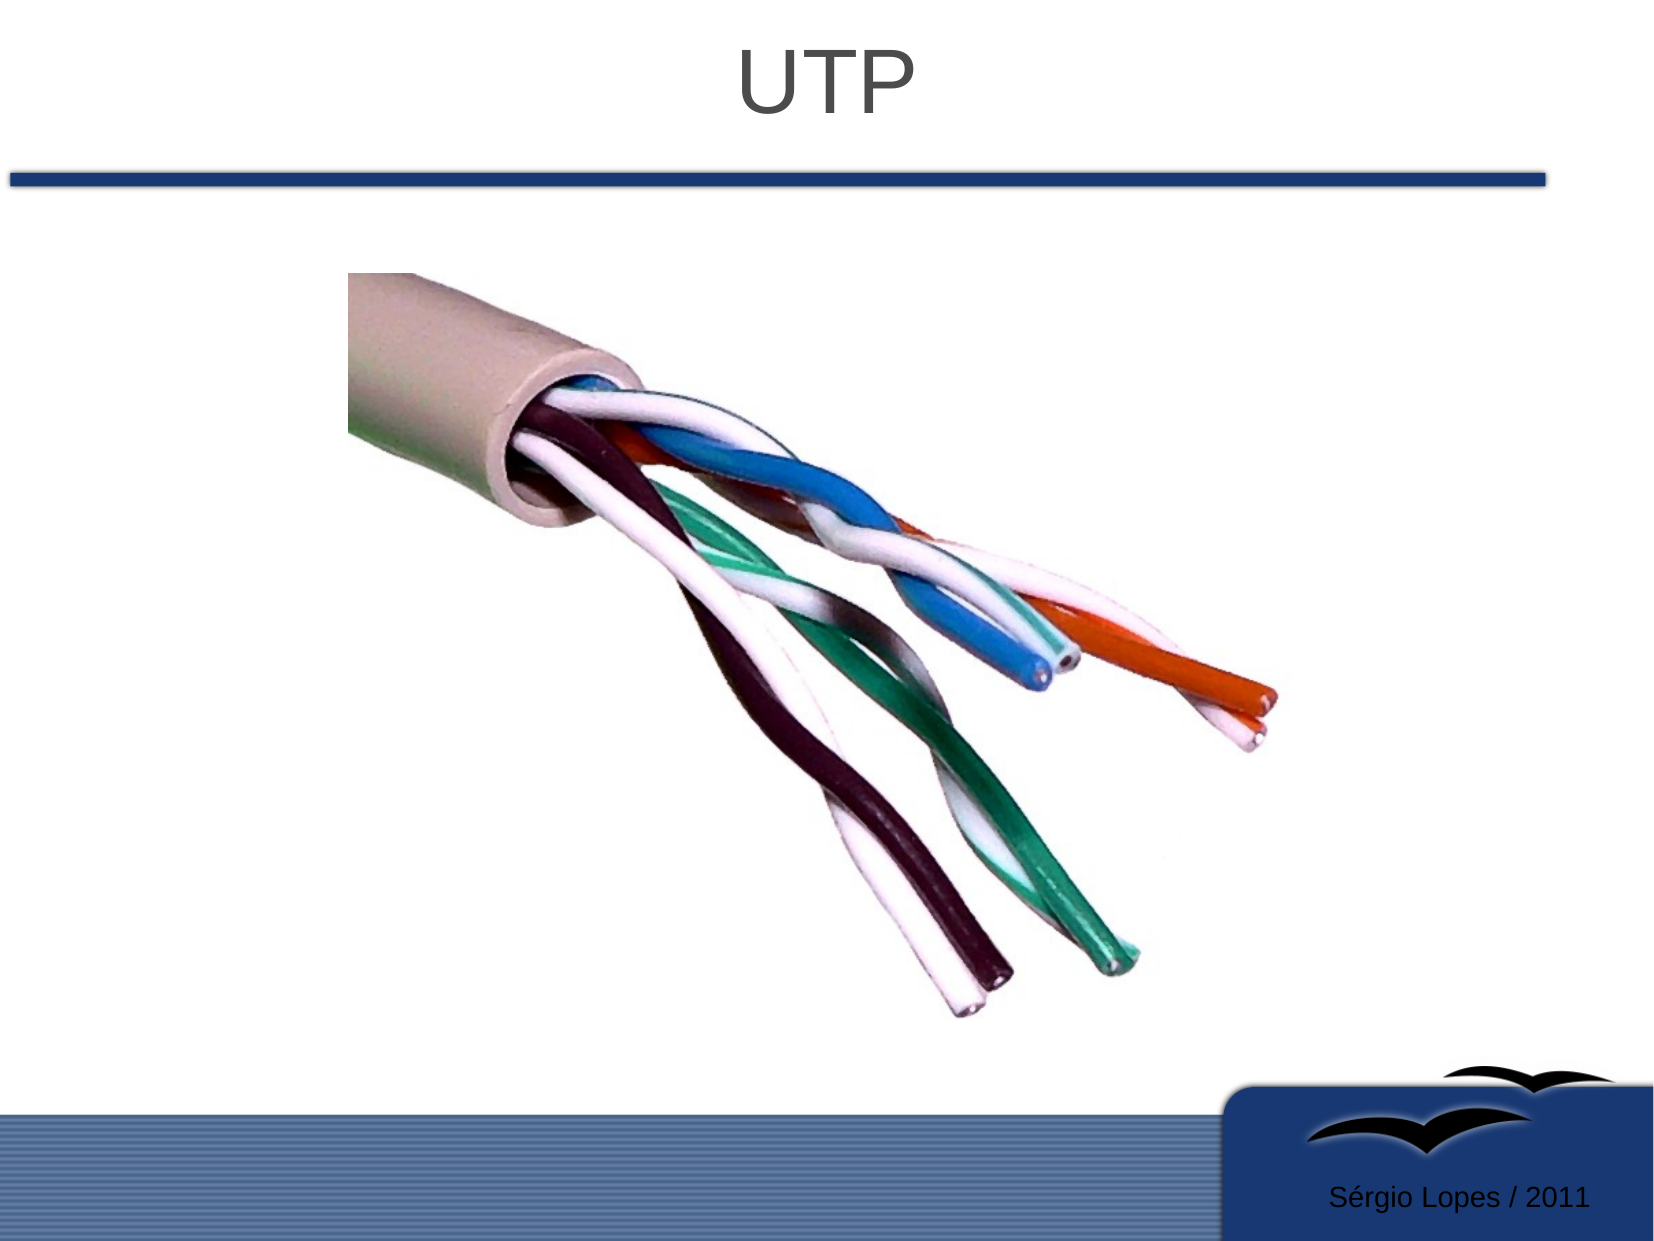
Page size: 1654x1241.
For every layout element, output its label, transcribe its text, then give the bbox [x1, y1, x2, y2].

text_box Sérgio Lopes / 2011 [1328, 1181, 1588, 1214]
title UTP [121, 0, 1534, 164]
picture [0, 0, 1654, 1241]
